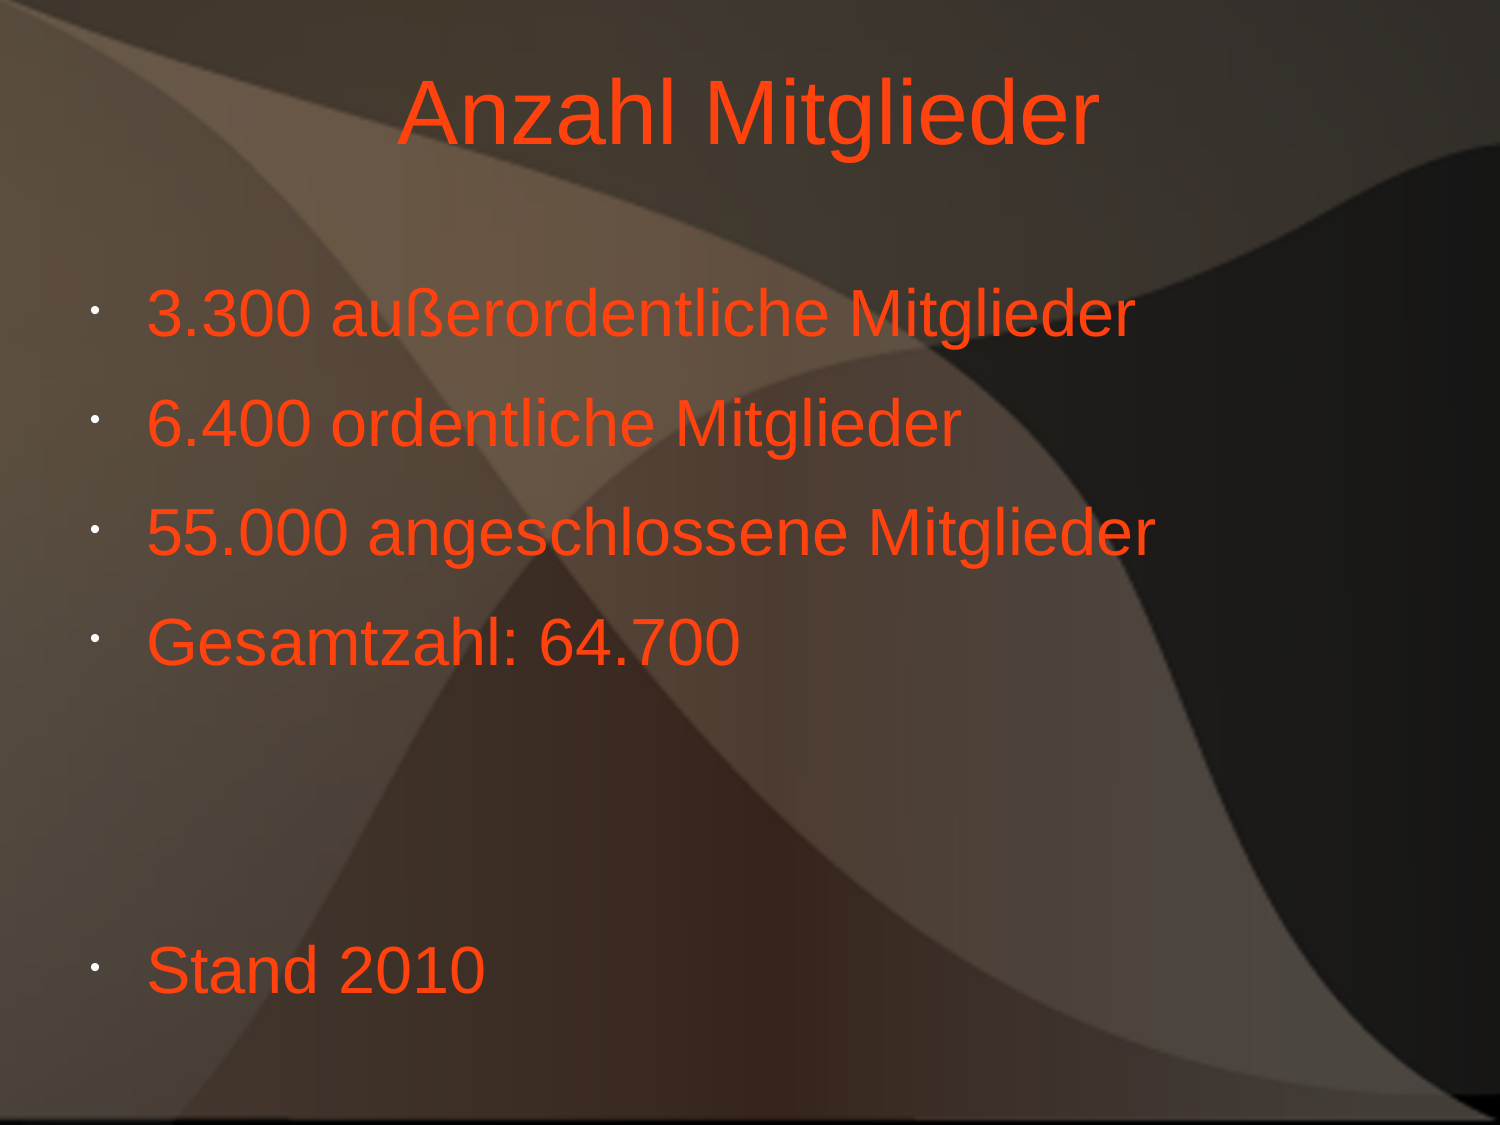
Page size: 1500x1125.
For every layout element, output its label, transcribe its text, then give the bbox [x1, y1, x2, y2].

title Anzahl Mitglieder [75, 45, 1425, 233]
picture [0, 0, 1500, 1125]
list 3.300 außerordentliche Mitglieder 6.400 ordentliche Mitglieder 55.000 angeschlossene Mitglieder Gesamtzahl: 64.700 Stand 2010 [75, 262, 1425, 1005]
